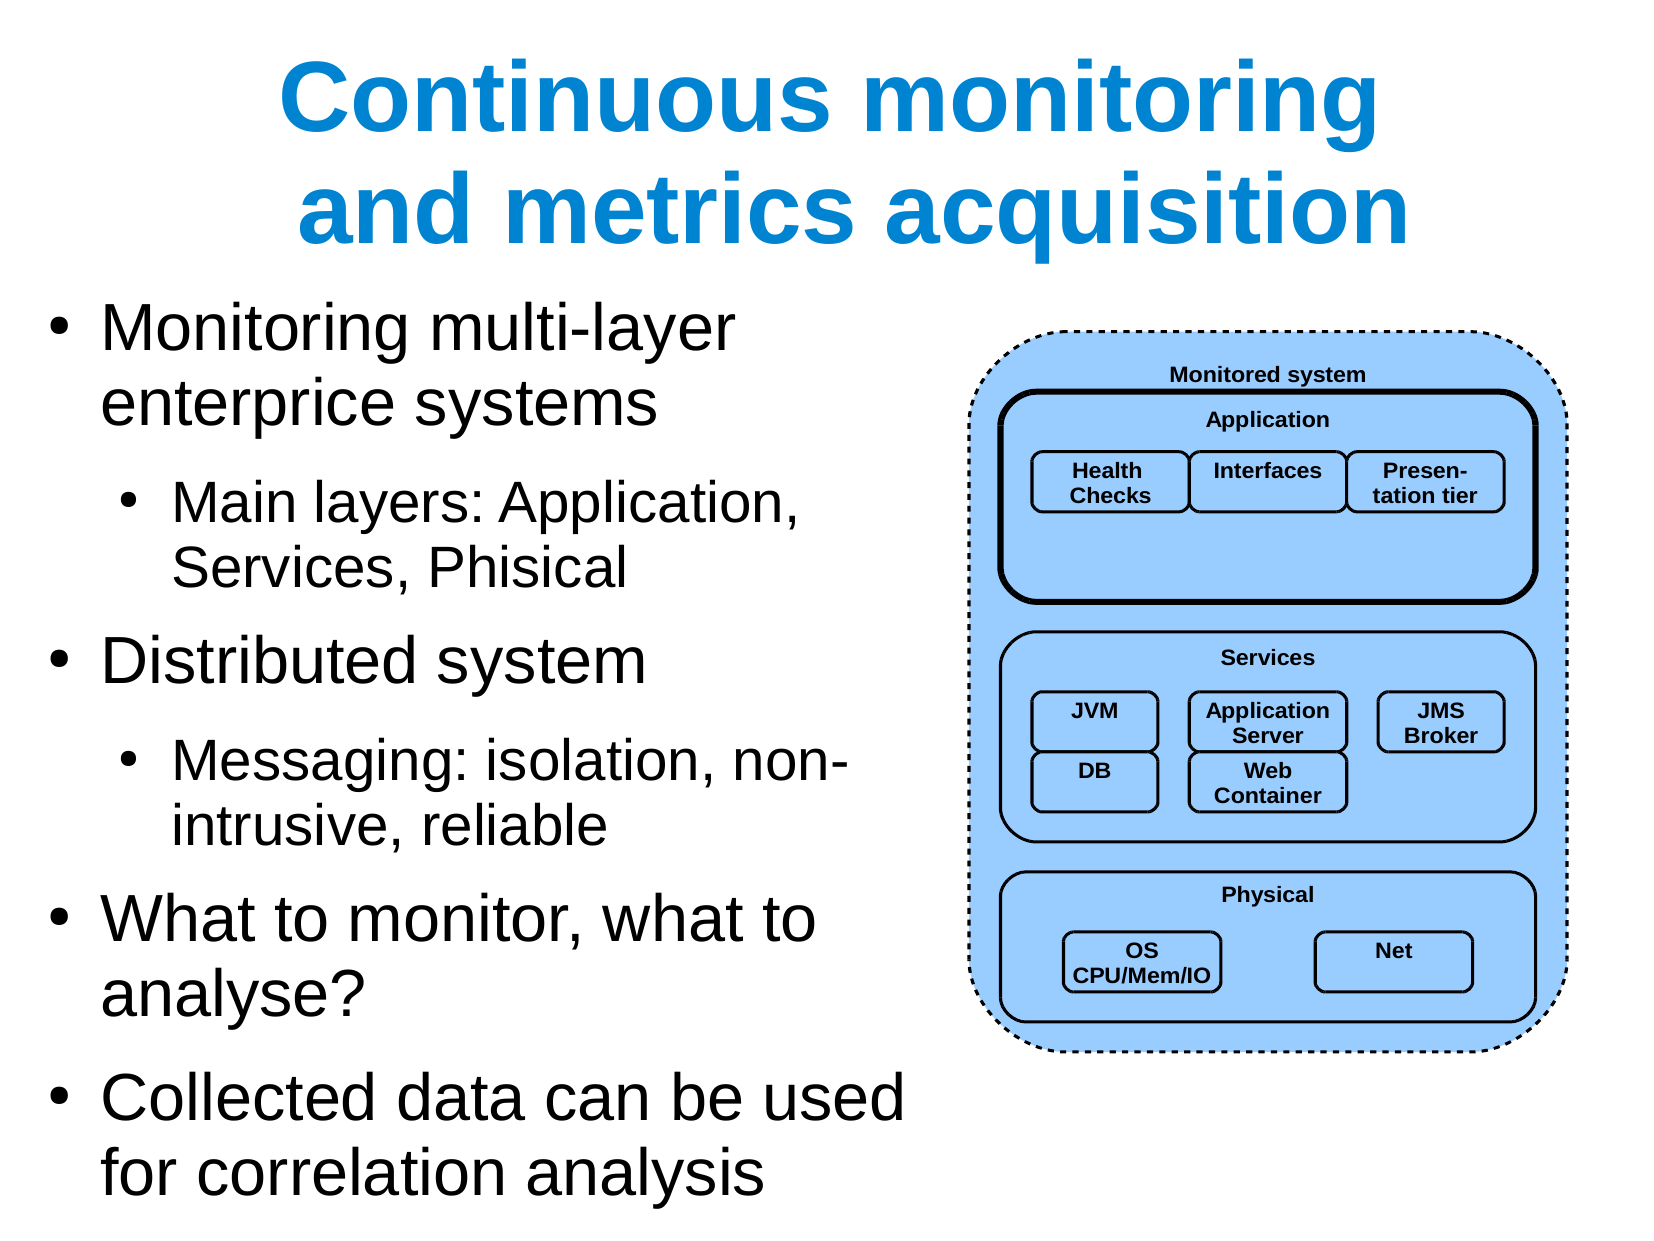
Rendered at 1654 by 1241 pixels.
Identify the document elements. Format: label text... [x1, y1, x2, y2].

chart [856, 290, 1631, 1123]
list Monitoring multi-layer enterprice systems Main layers: Application, Services, Phisical Distributed system Messaging: isolation, non-intrusive, reliable What to monitor, what to analyse? Collected data can be used for correlation analysis [29, 290, 945, 1209]
title Continuous monitoring and metrics acquisition [82, 41, 1571, 265]
